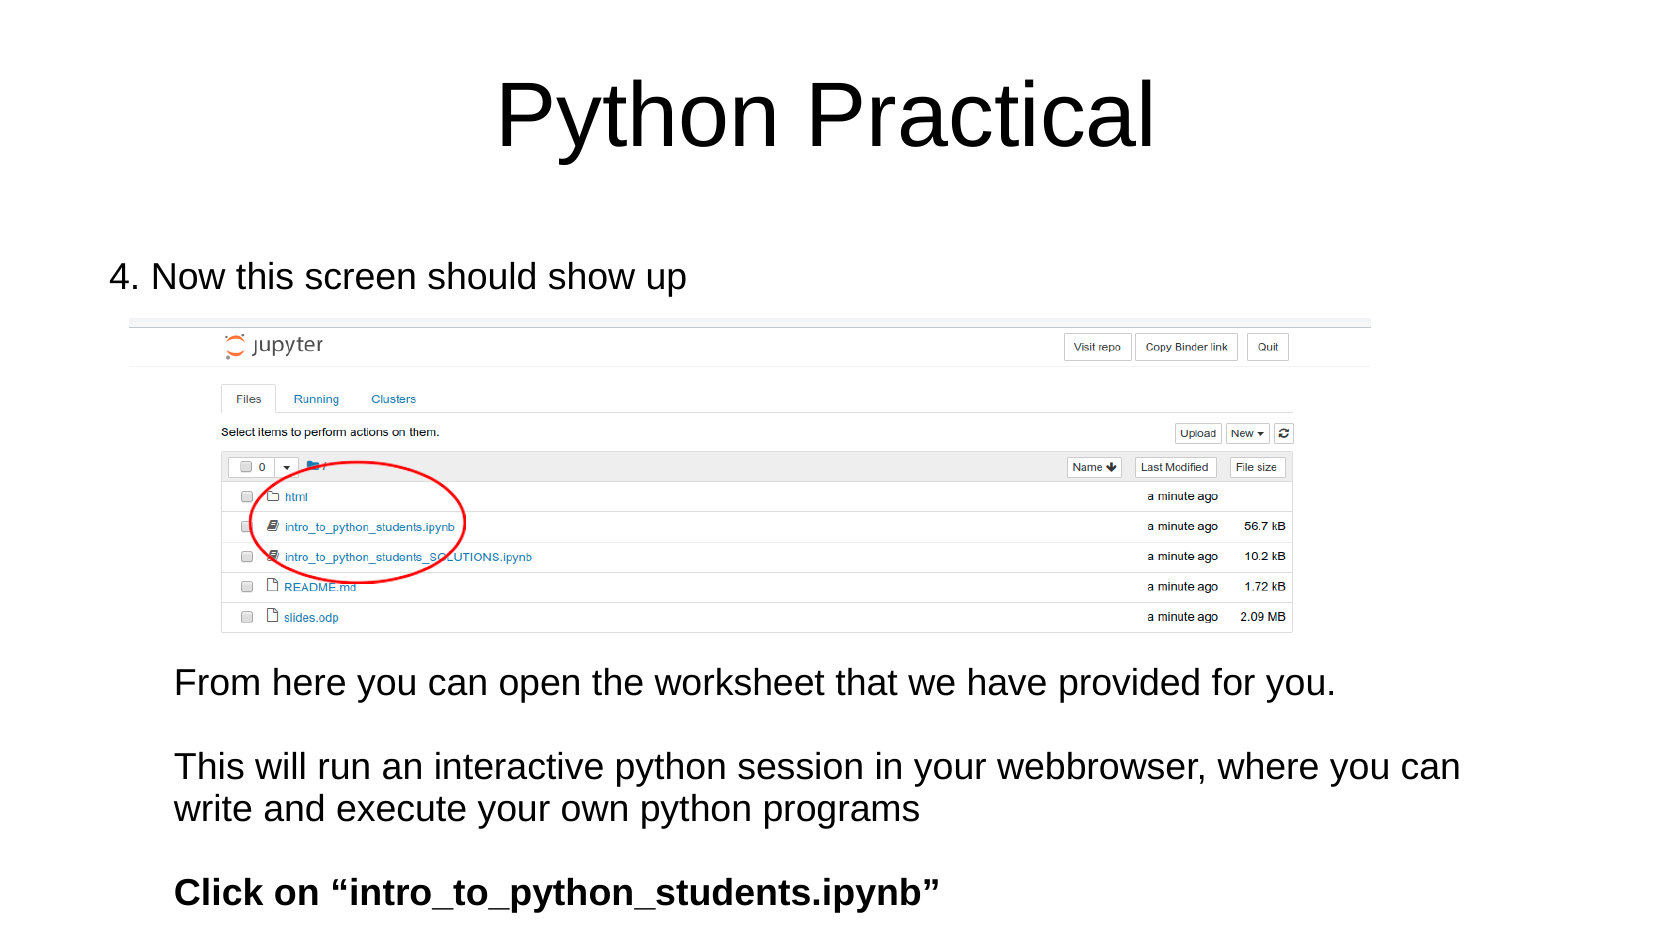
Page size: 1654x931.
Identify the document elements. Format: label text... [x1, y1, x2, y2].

text_box From here you can open the worksheet that we have provided for you. This will run an interactive python session in your webbrowser, where you can write and execute your own python programs Click on “intro_to_python_students.ipynb” [159, 654, 1477, 922]
title Python Practical [82, 37, 1571, 193]
picture [129, 318, 1371, 704]
text_box 4. Now this screen should show up [94, 248, 703, 347]
